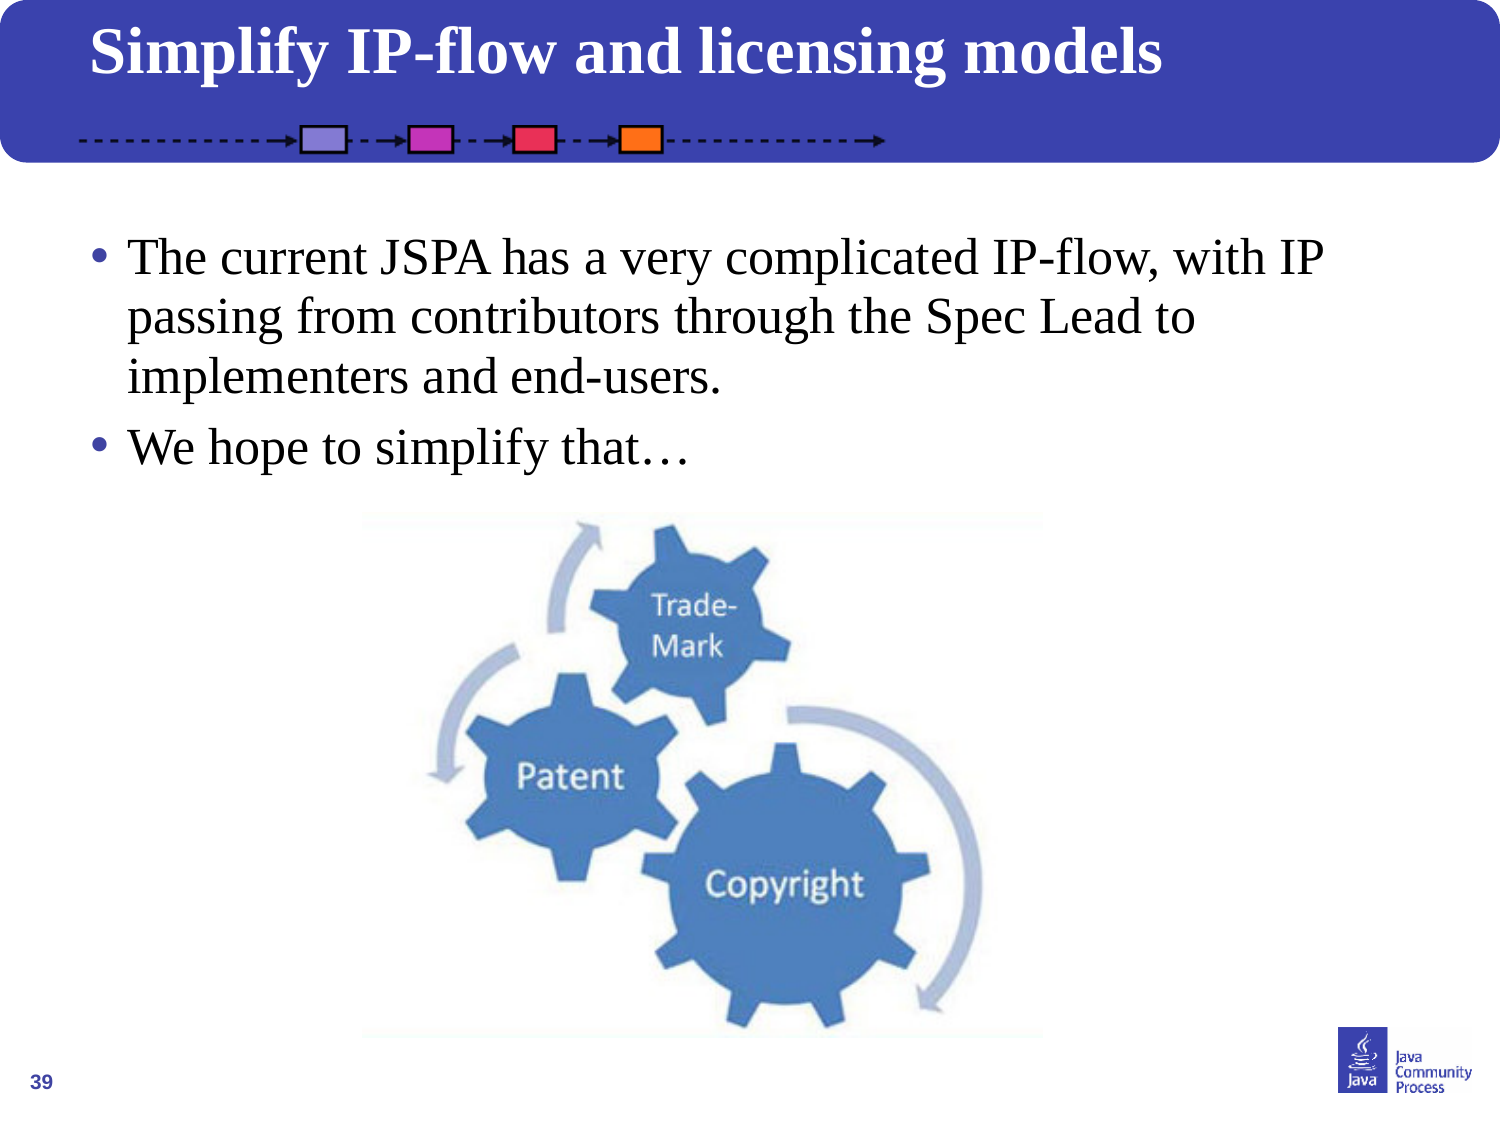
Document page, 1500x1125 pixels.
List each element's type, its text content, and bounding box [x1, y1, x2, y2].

title Simplify IP-flow and licensing models [75, 0, 1391, 143]
picture [362, 512, 1043, 1038]
list The current JSPA has a very complicated IP-flow, with IP passing from contributors through the Spec Lead to implementers and end-users. We hope to simplify that… [75, 219, 1425, 1061]
picture [70, 125, 897, 156]
picture [1337, 1026, 1472, 1093]
